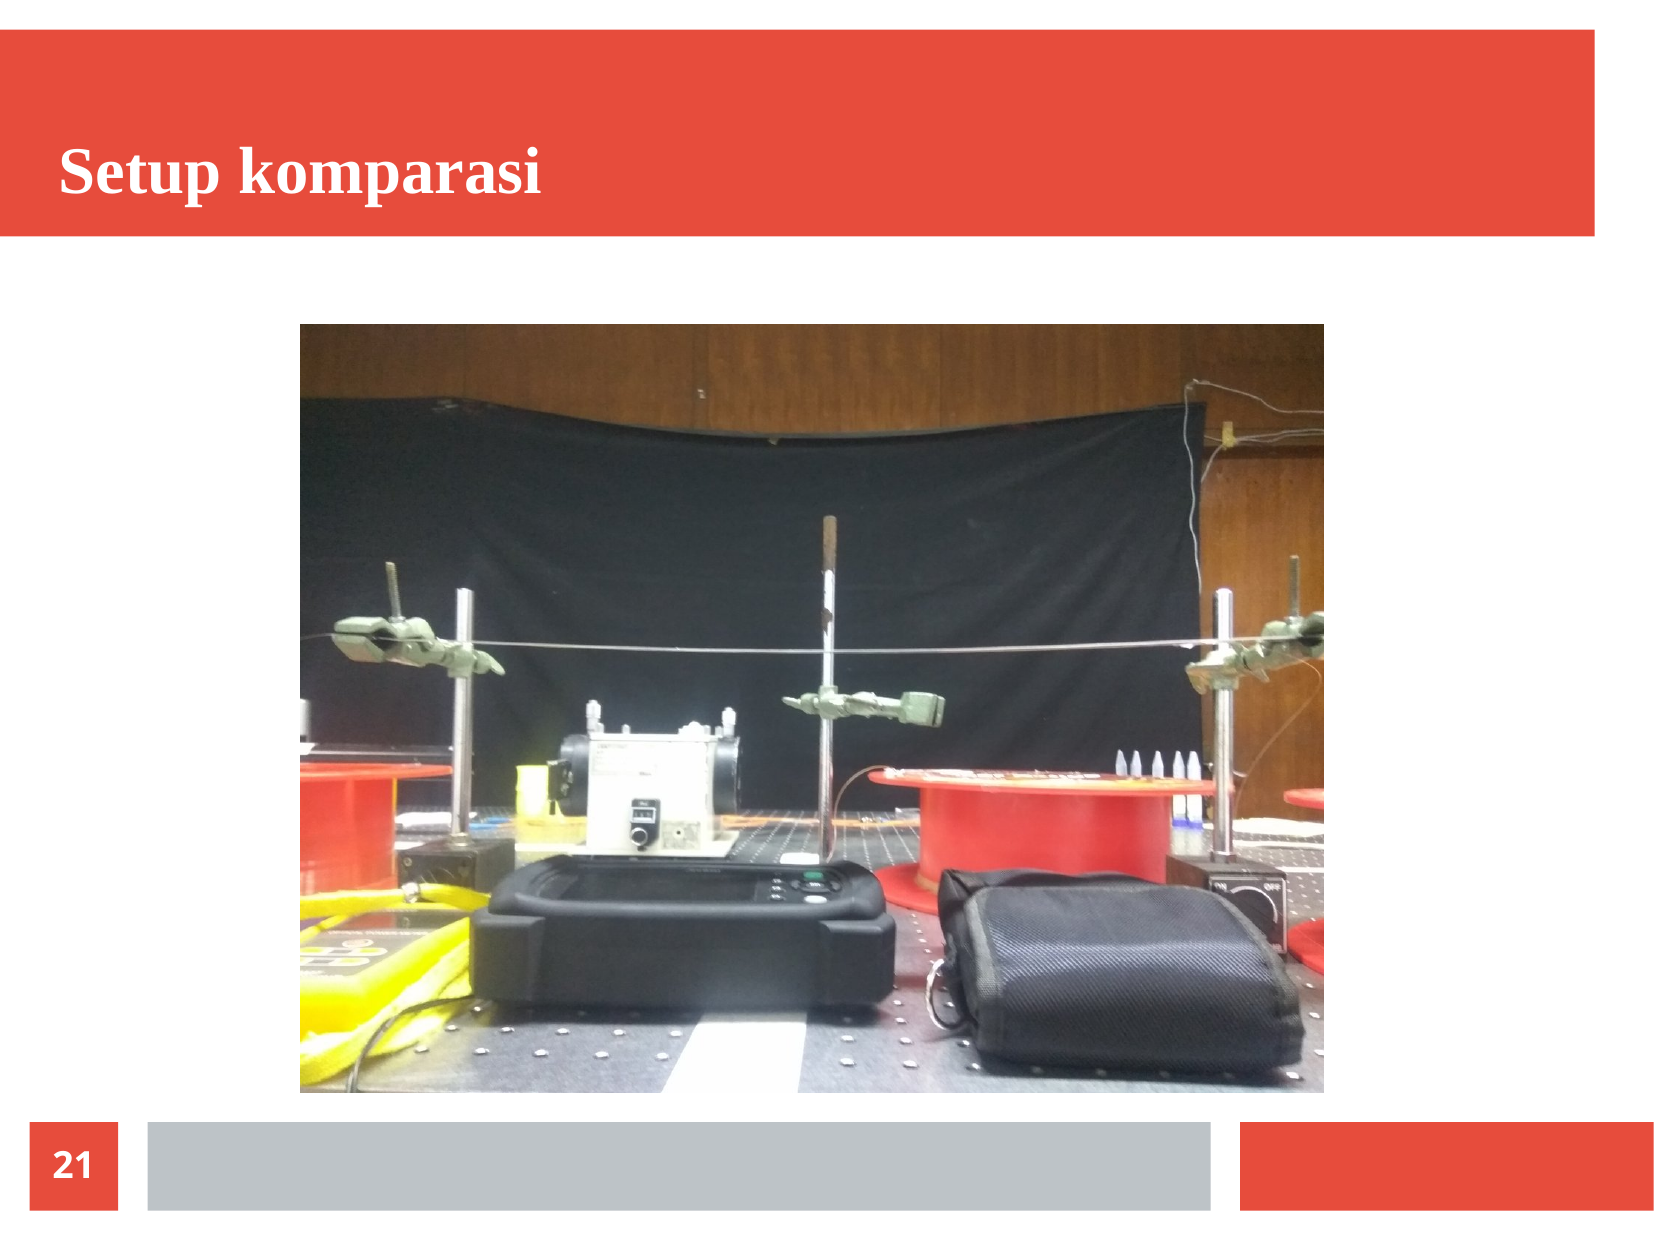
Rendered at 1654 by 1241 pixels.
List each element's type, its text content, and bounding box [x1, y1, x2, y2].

picture [300, 324, 1324, 1093]
title Setup komparasi [59, 59, 1595, 207]
text_box [29, 1122, 119, 1211]
